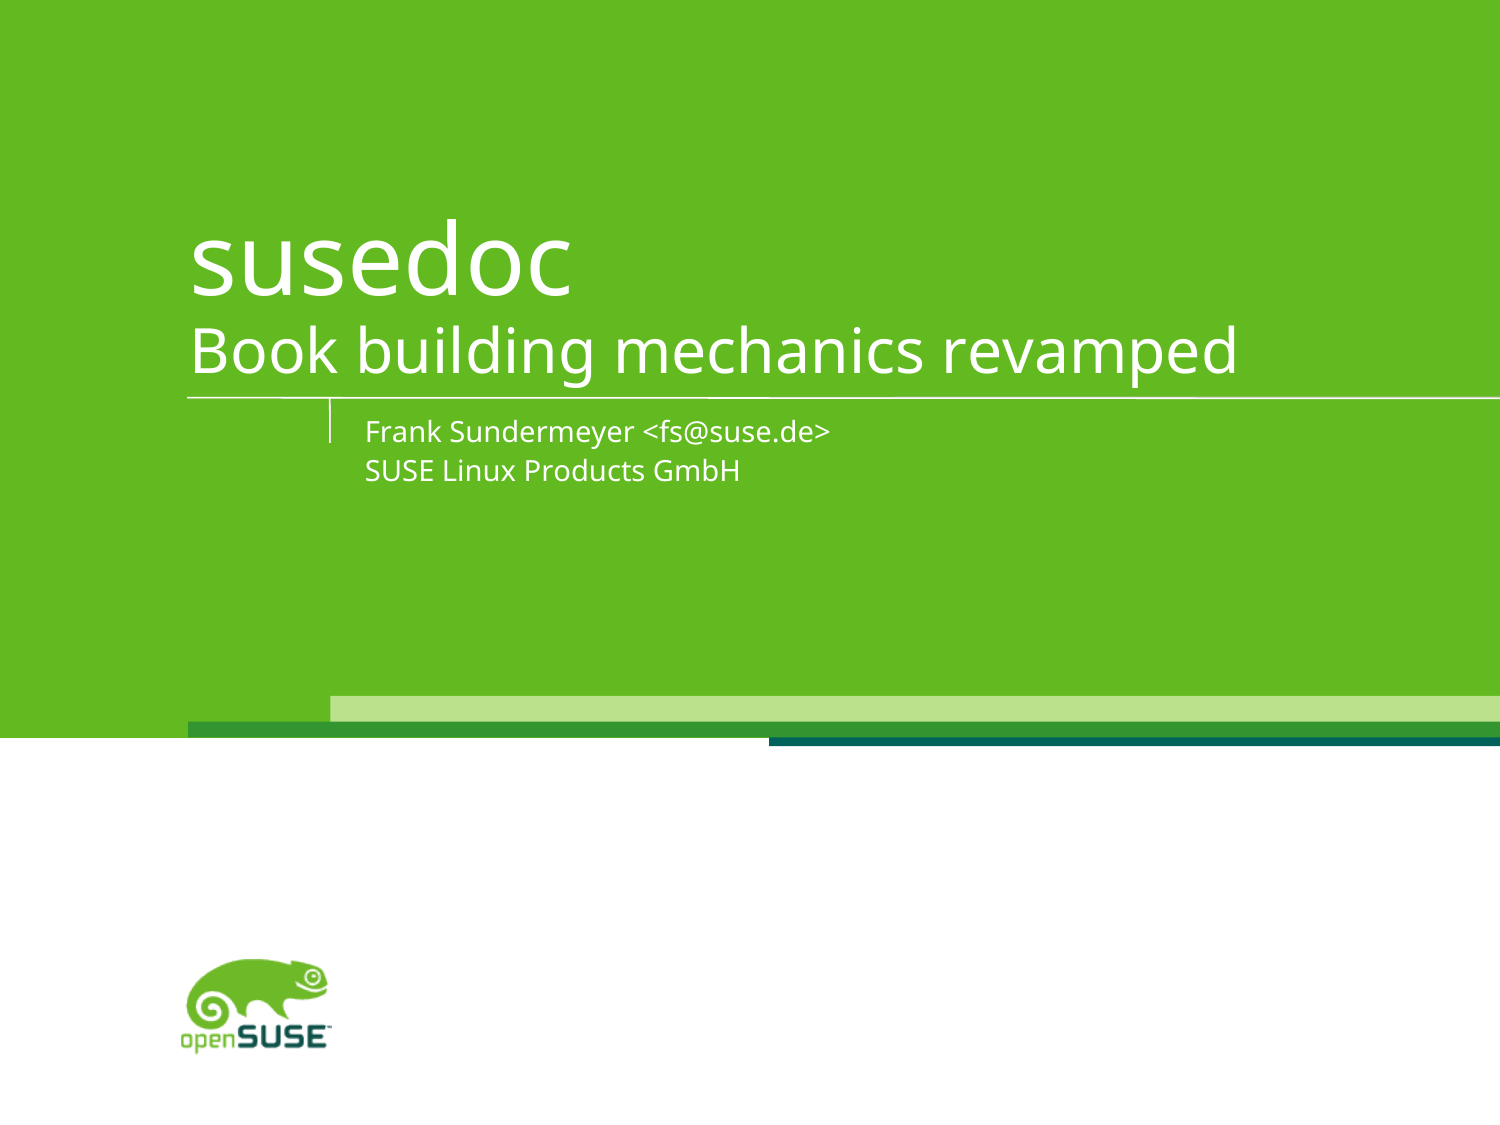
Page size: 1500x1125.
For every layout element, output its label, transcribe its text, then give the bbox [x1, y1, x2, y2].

picture [181, 959, 332, 1055]
title susedoc Book building mechanics revamped [174, 137, 1500, 388]
subtitle Frank Sundermeyer <fs@suse.de> SUSE Linux Products GmbH [350, 412, 1150, 522]
